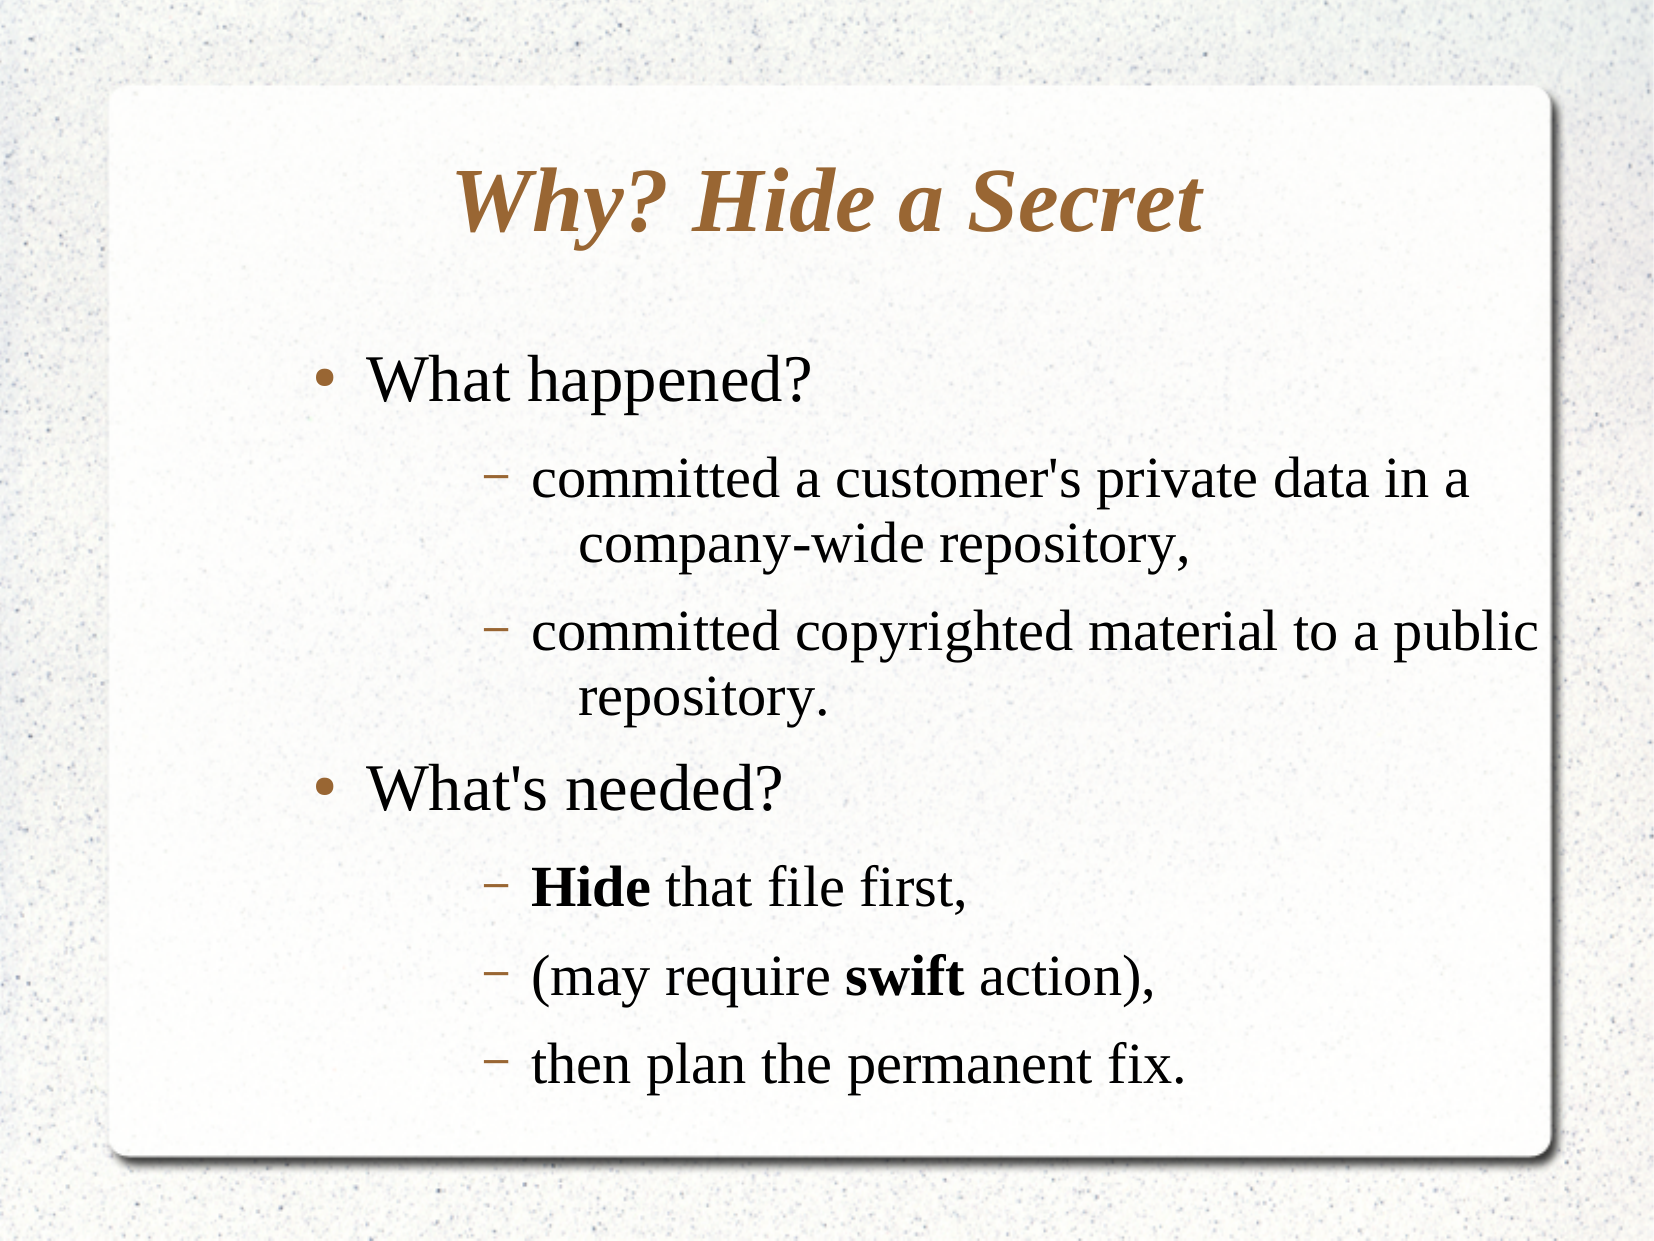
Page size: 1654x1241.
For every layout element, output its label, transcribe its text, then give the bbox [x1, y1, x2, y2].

picture [0, 0, 1654, 1241]
title Why? Hide a Secret [118, 96, 1536, 304]
list What happened? committed a customer's private data in a company-wide repository, committed copyrighted material to a public repository. What's needed? Hide that file first, (may require swift action), then plan the permanent fix. [295, 342, 1565, 1161]
